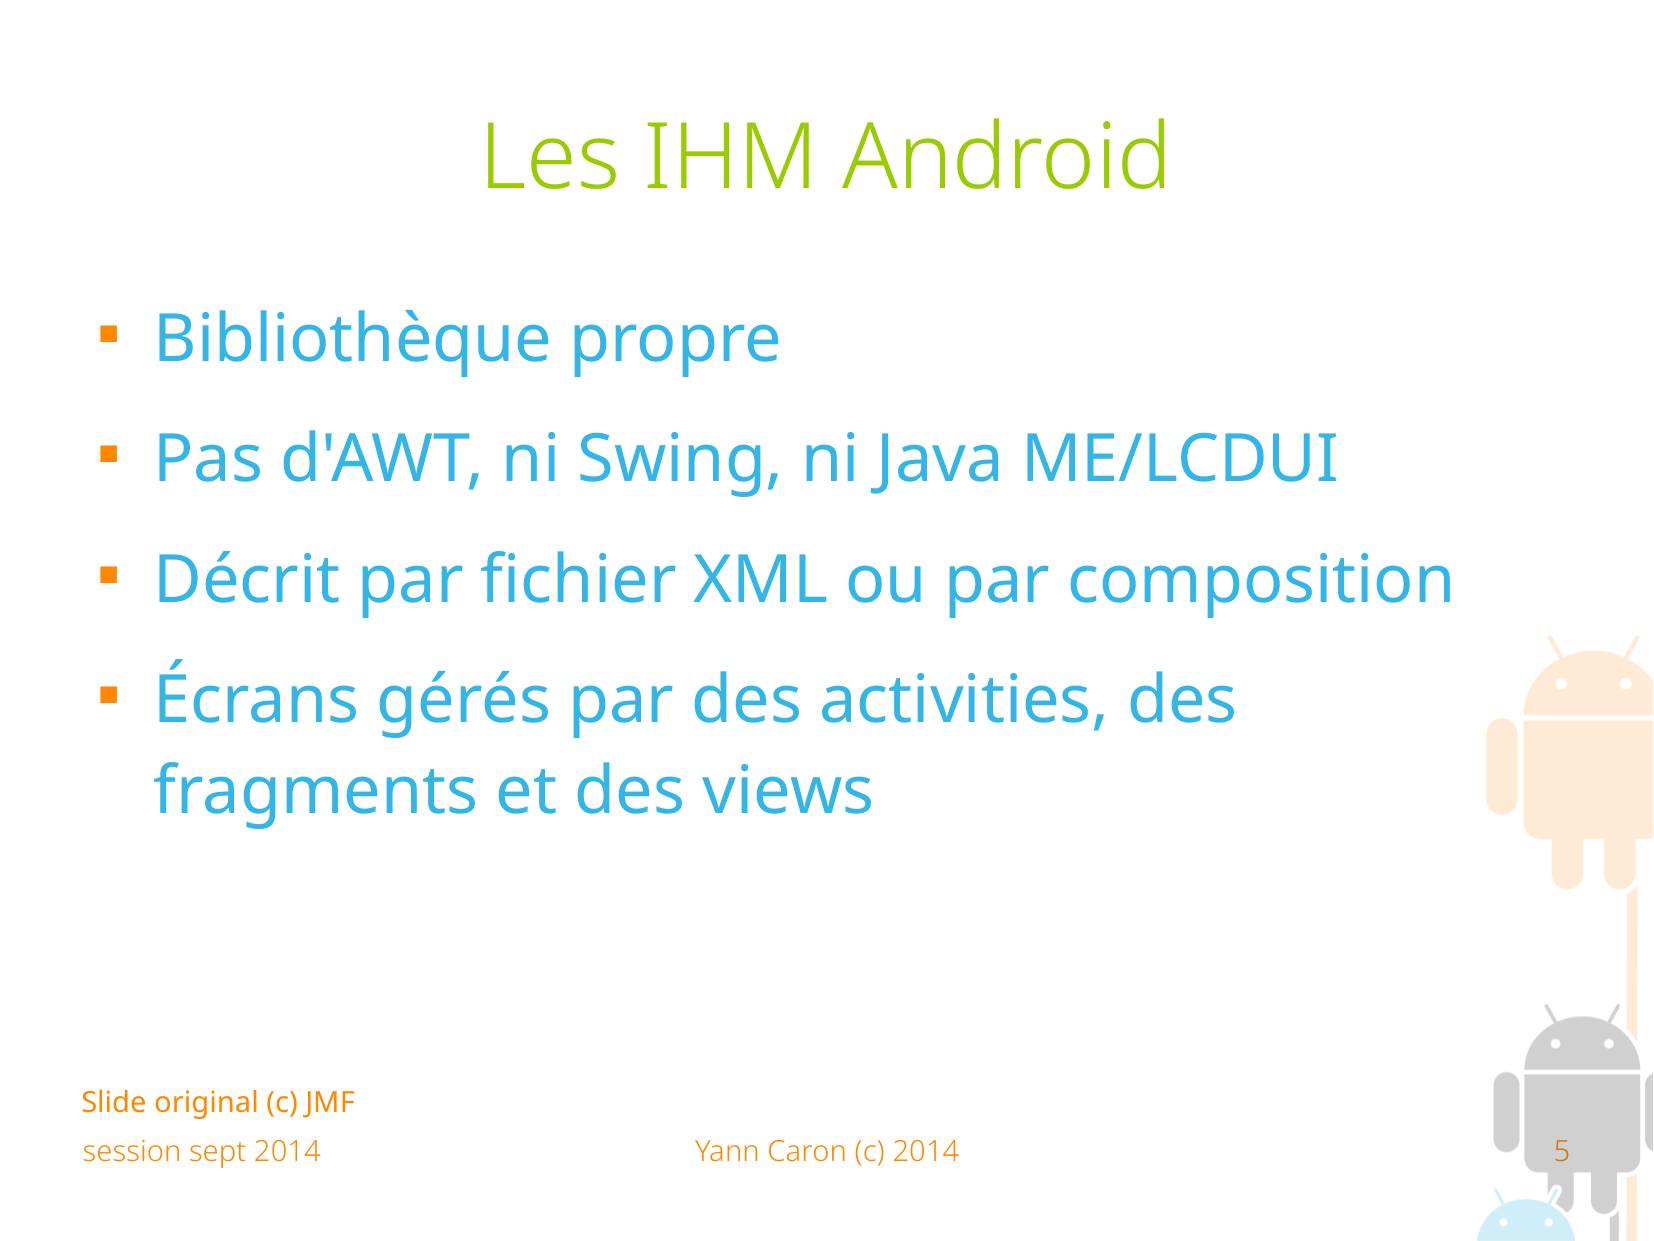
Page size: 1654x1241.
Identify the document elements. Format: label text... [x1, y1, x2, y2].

picture [240, 423, 1654, 1241]
list Bibliothèque propre Pas d'AWT, ni Swing, ni Java ME/LCDUI Décrit par fichier XML ou par composition Écrans gérés par des activities, des fragments et des views [82, 290, 1571, 1010]
title Les IHM Android [82, 49, 1571, 257]
text_box Slide original (c) JMF [66, 1073, 379, 1123]
